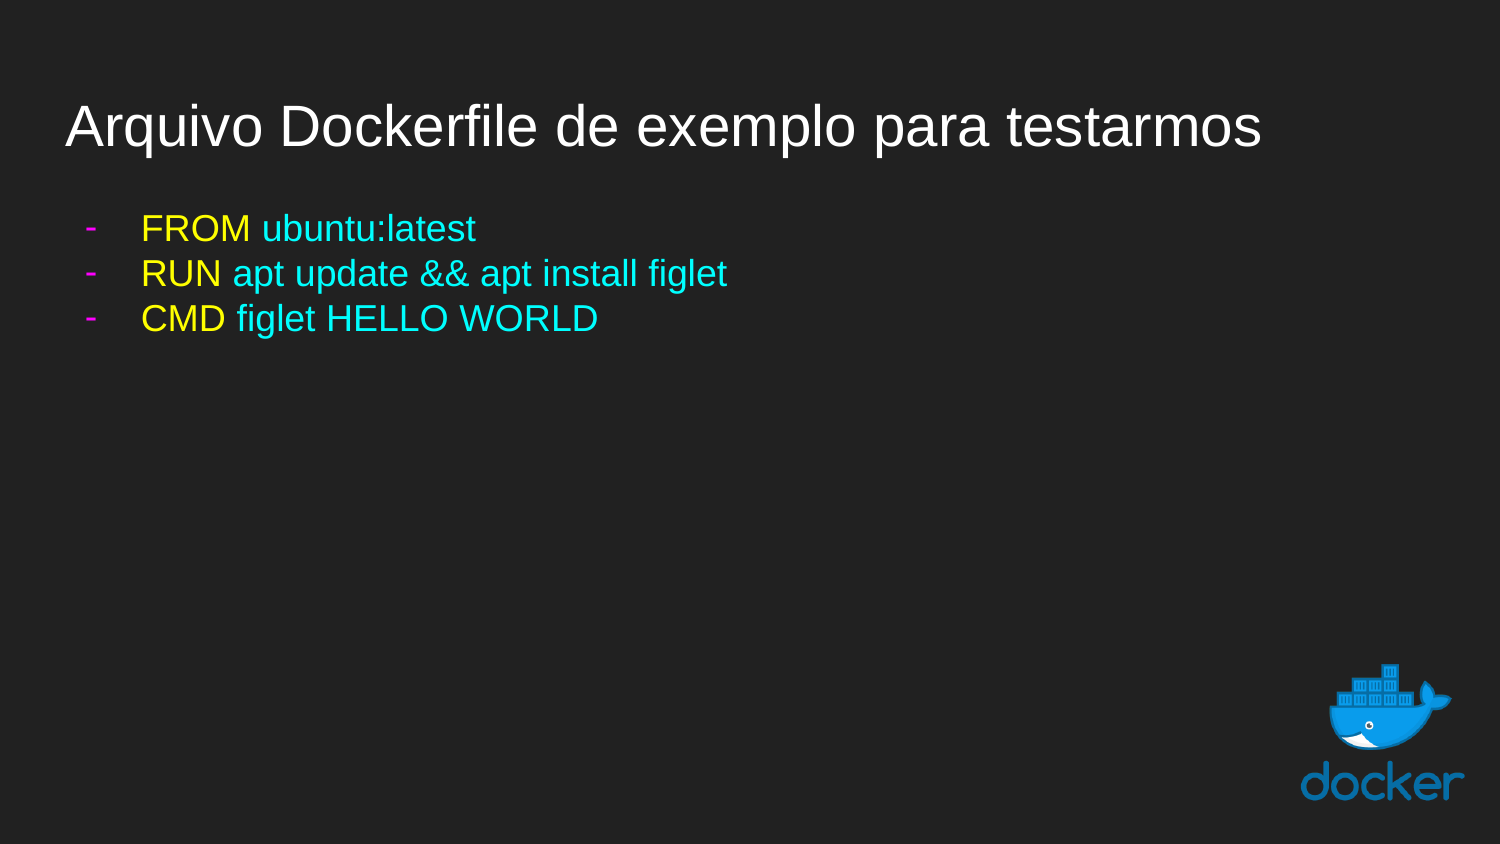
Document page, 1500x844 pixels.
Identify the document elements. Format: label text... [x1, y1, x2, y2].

text_box FROM ubuntu:latest RUN apt update && apt install figlet CMD figlet HELLO WORLD [51, 189, 1449, 750]
text_box Arquivo Dockerfile de exemplo para testarmos [51, 72, 1449, 167]
picture [1286, 649, 1479, 815]
